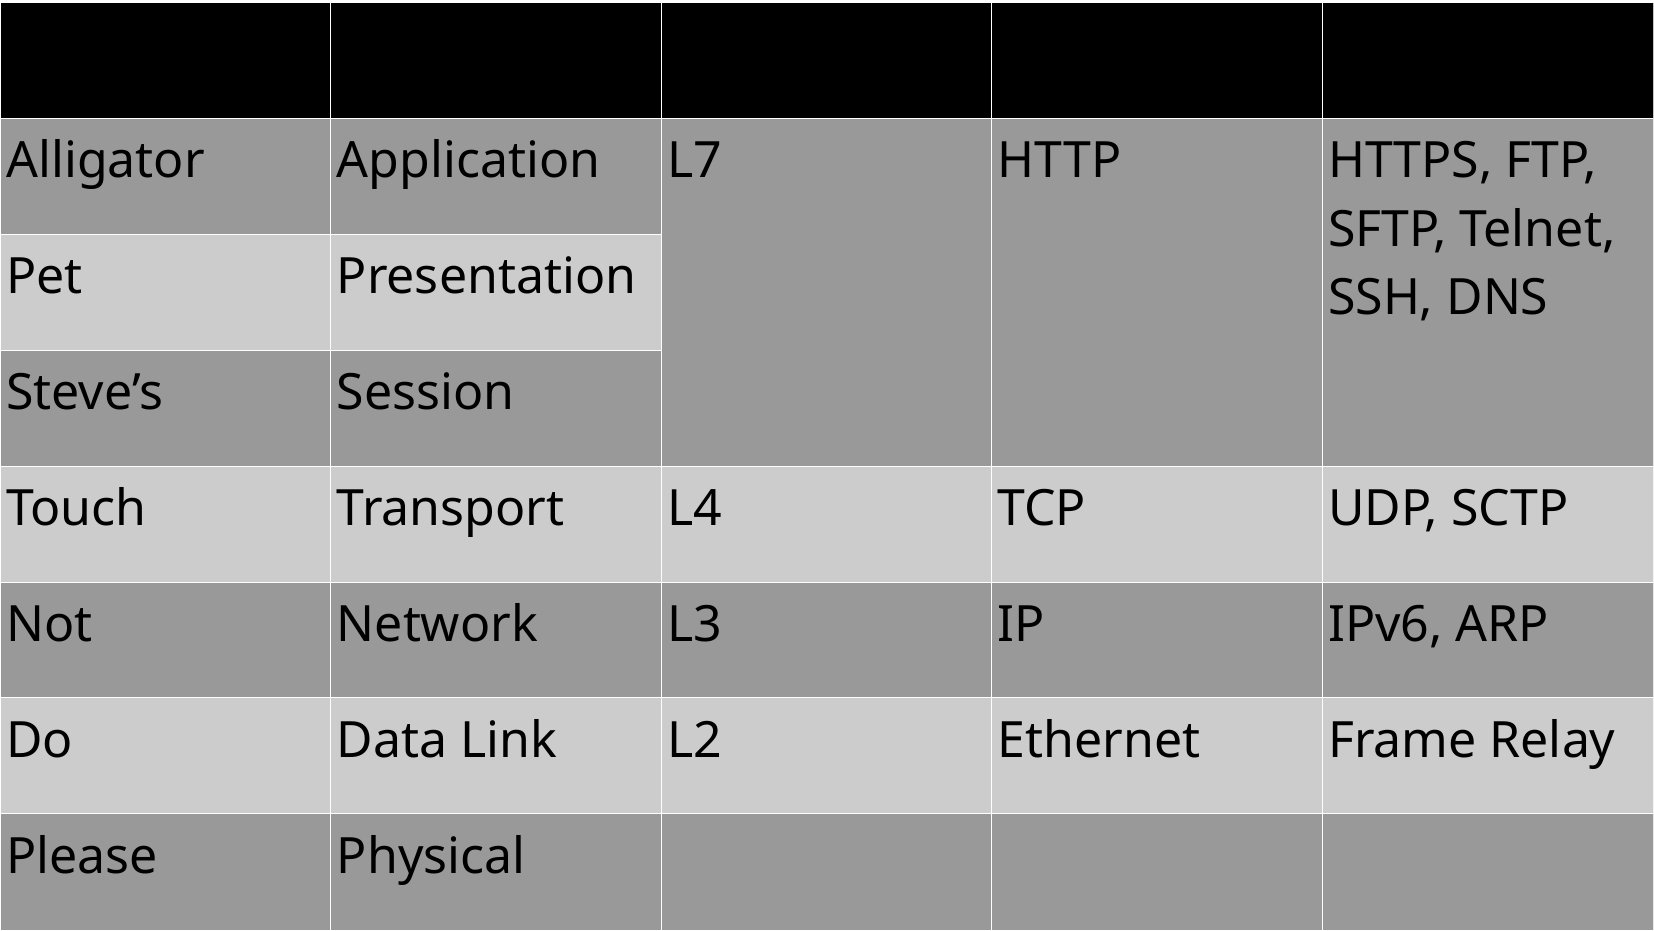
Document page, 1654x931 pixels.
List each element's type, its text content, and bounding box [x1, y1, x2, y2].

table_cell Presentation [331, 235, 661, 350]
table_cell IPv6, ARP [1323, 583, 1653, 697]
table_cell L4 [662, 467, 991, 582]
table_cell Data Link [331, 698, 661, 813]
table_cell UDP, SCTP [1323, 467, 1653, 582]
table_cell Ethernet [992, 698, 1322, 813]
table_cell Pet [1, 235, 330, 350]
table_cell Frame Relay [1323, 698, 1653, 813]
table_header [1, 3, 330, 118]
table_cell Please [1, 814, 330, 930]
table_cell Not [1, 583, 330, 697]
table_cell L2 [662, 698, 991, 813]
table_header [992, 3, 1322, 118]
table_cell TCP [992, 467, 1322, 582]
table_cell [992, 814, 1322, 930]
table_cell L3 [662, 583, 991, 697]
table_cell HTTP [992, 119, 1322, 466]
table_cell Steve’s [1, 351, 330, 466]
table_header [331, 3, 661, 118]
table_cell Do [1, 698, 330, 813]
table_cell Network [331, 583, 661, 697]
table_cell Touch [1, 467, 330, 582]
table_cell L7 [662, 119, 991, 466]
table_cell Session [331, 351, 661, 466]
table_cell Application [331, 119, 661, 234]
table_cell HTTPS, FTP, SFTP, Telnet, SSH, DNS [1323, 119, 1653, 466]
table_cell IP [992, 583, 1322, 697]
table_cell [662, 814, 991, 930]
table_cell Transport [331, 467, 661, 582]
table_cell Alligator [1, 119, 330, 234]
table_header [662, 3, 991, 118]
table_cell Physical [331, 814, 661, 930]
table_cell [1323, 814, 1653, 930]
table_header [1323, 3, 1653, 118]
